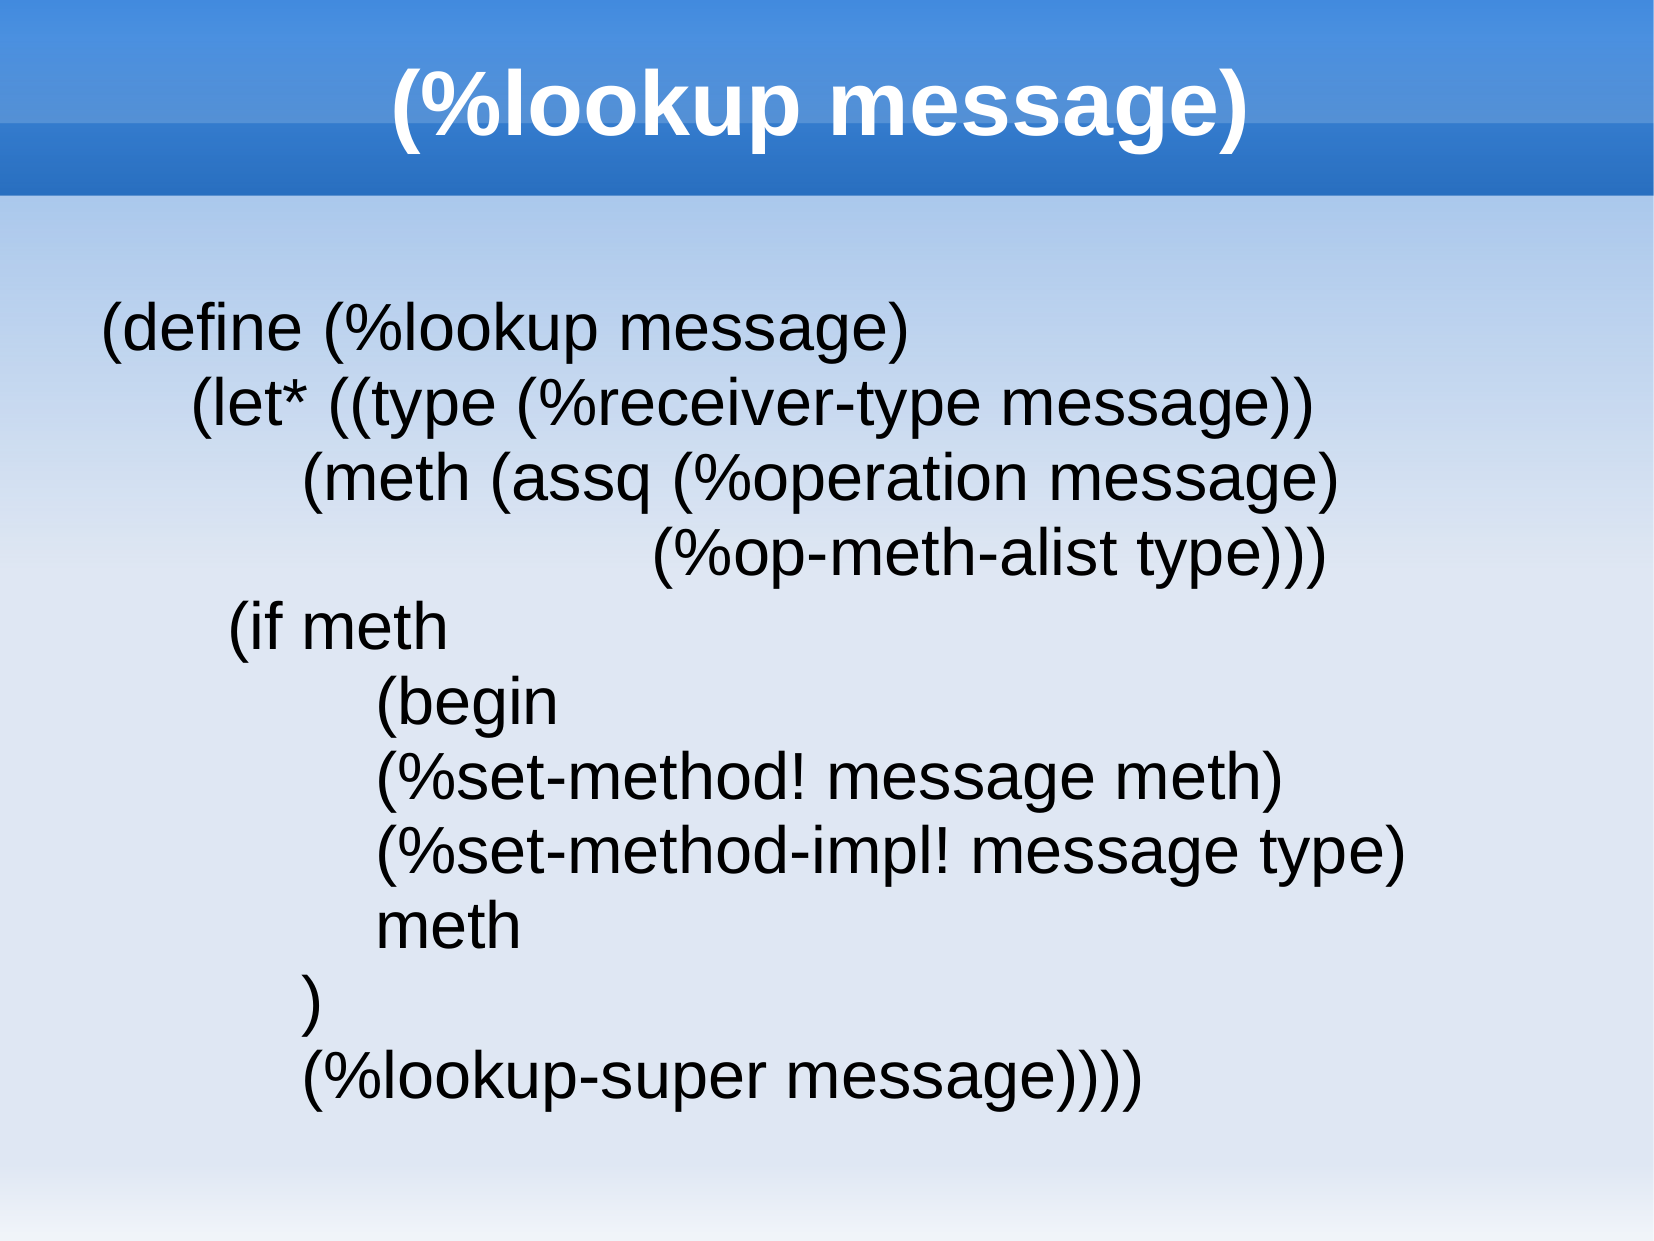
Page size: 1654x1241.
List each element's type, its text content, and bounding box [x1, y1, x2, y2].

list (define (%lookup message) (let* ((type (%receiver-type message)) (meth (assq (%operation message) (%op-meth-alist type))) (if meth (begin (%set-method! message meth) (%set-method-impl! message type) meth ) (%lookup-super message)))) [82, 290, 1571, 1188]
title (%lookup message) [76, 7, 1565, 200]
picture [0, 0, 1654, 1241]
